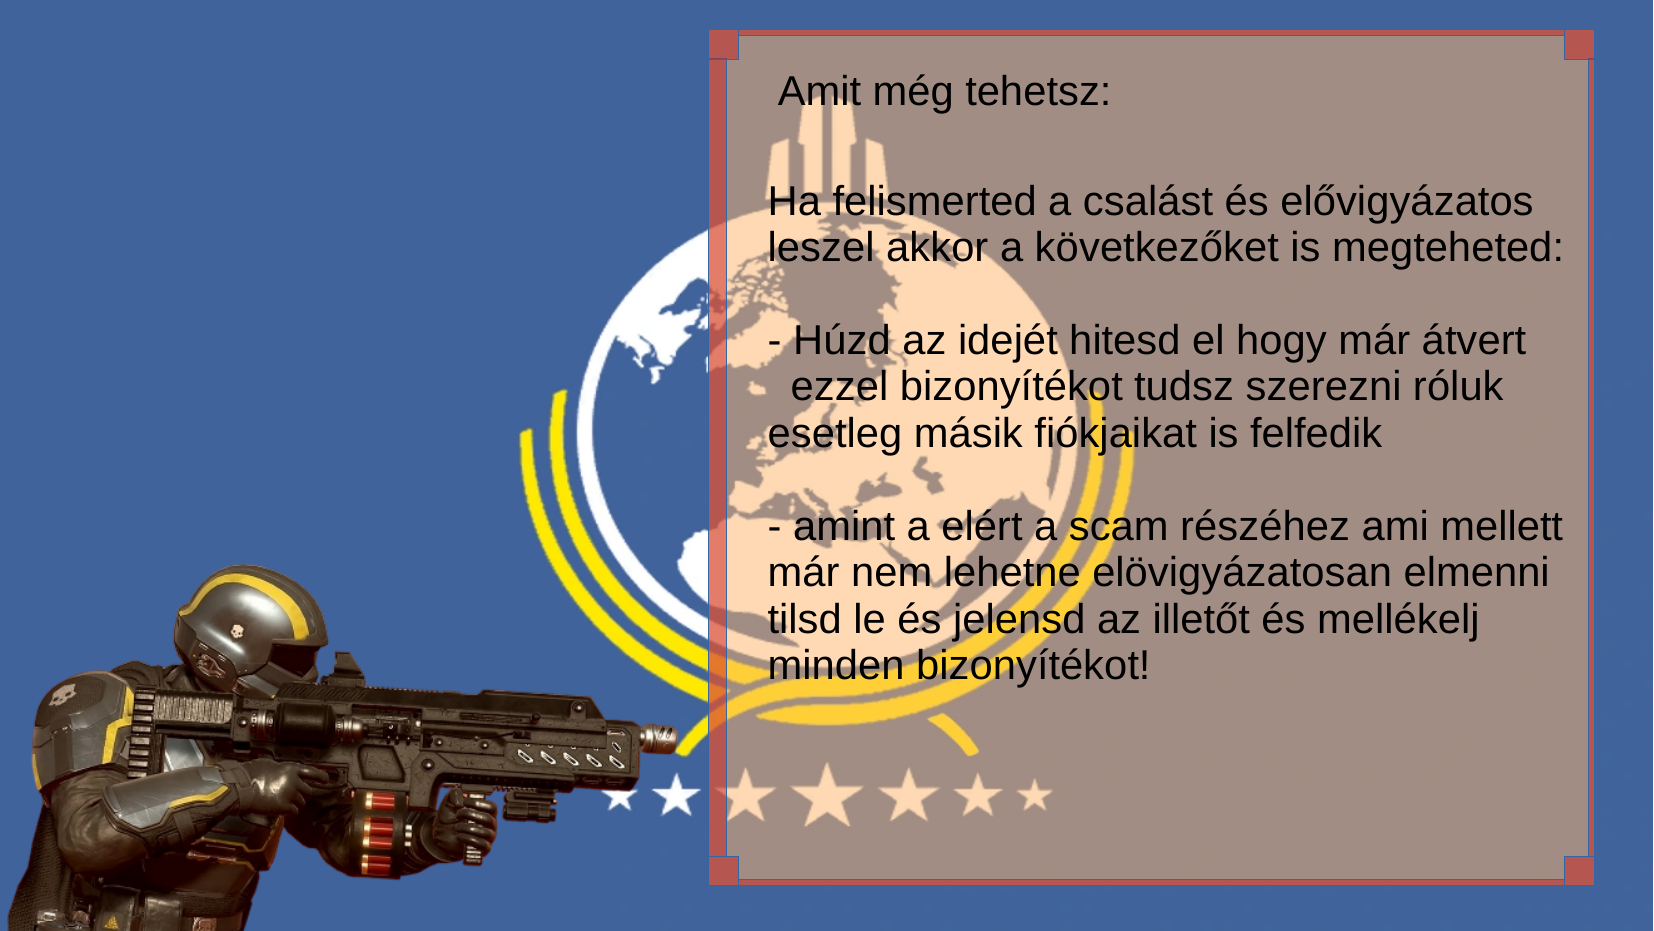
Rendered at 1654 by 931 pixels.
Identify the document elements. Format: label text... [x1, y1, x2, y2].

title Amit még tehetsz: [738, 44, 1152, 138]
text_box [708, 29, 1595, 886]
picture [0, 0, 1653, 931]
title Ha felismerted a csalást és elővigyázatos leszel akkor a következőket is megteheted: - Húzd az idejét hitesd el hogy már átvert ezzel bizonyítékot tudsz szerezni róluk esetleg másik fiókjaikat is felfedik - amint a elért a scam részéhez ami mellett már nem lehetne elövigyázatosan elmenni tilsd le és jelensd az illetőt és mellékelj minden bizonyítékot! [767, 177, 1565, 875]
